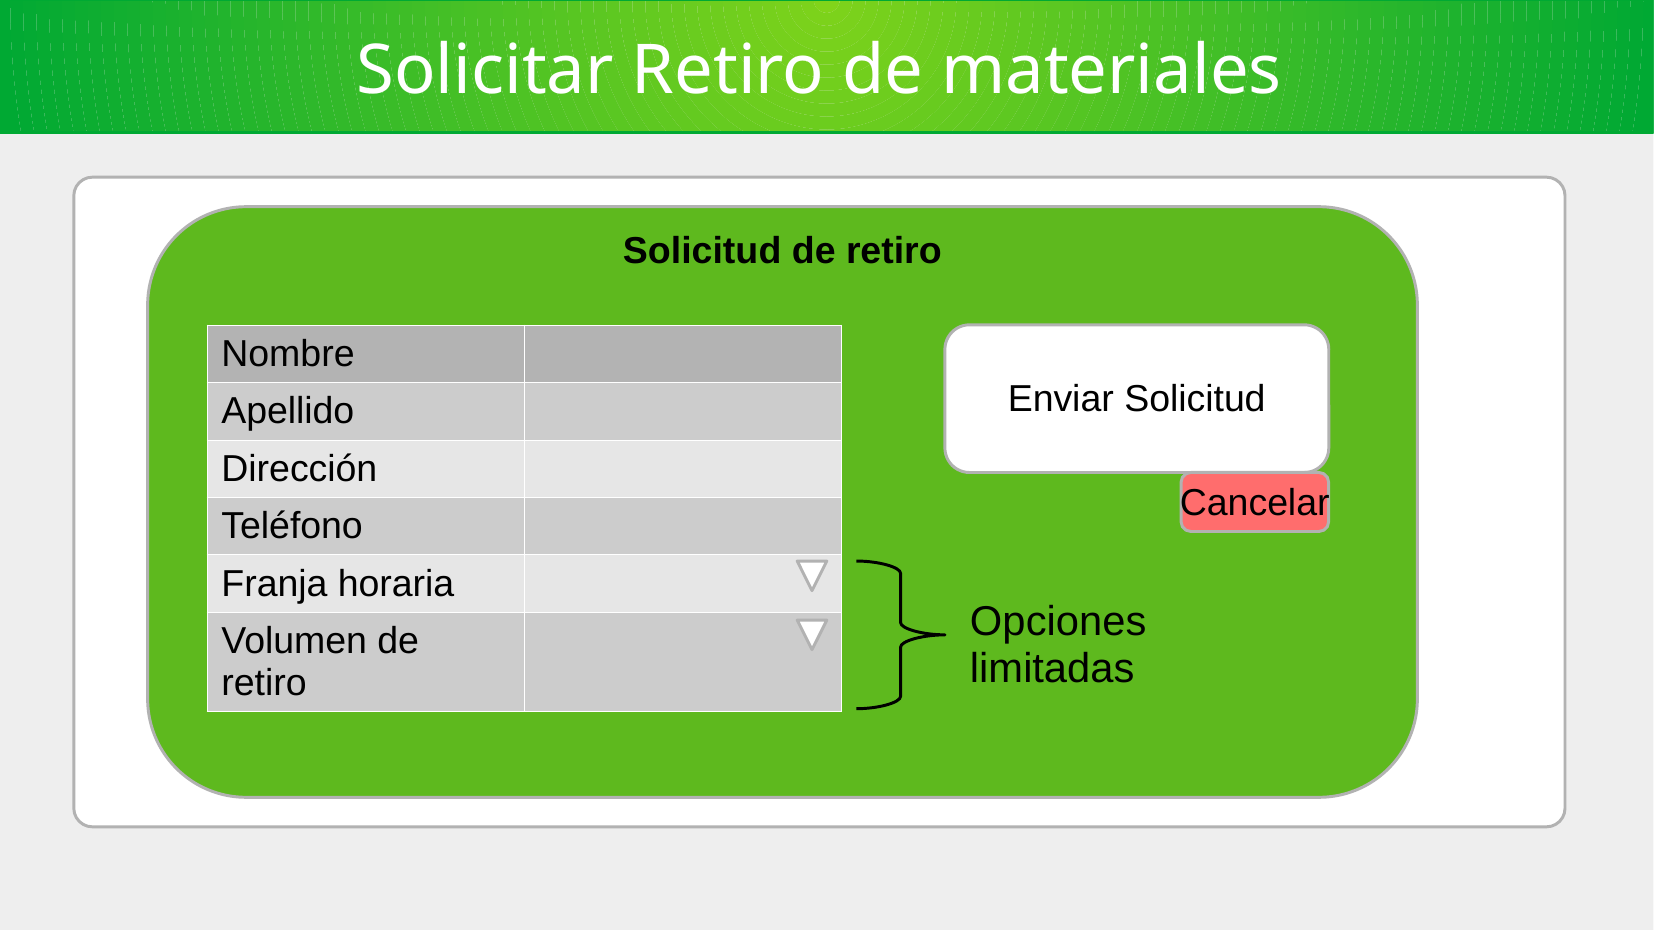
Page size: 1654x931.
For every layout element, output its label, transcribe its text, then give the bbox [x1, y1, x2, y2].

title Solicitar Retiro de materiales [73, 14, 1565, 119]
table_cell [525, 613, 841, 711]
table_cell Teléfono [208, 498, 524, 554]
table_header [525, 326, 841, 382]
text_box Cancelar [1181, 472, 1329, 532]
text_box Opciones limitadas [955, 590, 1241, 681]
table_cell [525, 555, 841, 612]
table_cell Franja horaria [208, 555, 524, 612]
text_box [797, 620, 827, 650]
table_cell Apellido [208, 383, 524, 440]
table_cell [525, 441, 841, 497]
table_cell Dirección [208, 441, 524, 497]
table_cell [525, 383, 841, 440]
table_cell Volumen de retiro [208, 613, 524, 711]
table_header Nombre [208, 326, 524, 382]
table_cell [525, 498, 841, 554]
text_box [797, 561, 827, 591]
text_box Solicitud de retiro [147, 206, 1418, 798]
text_box Enviar Solicitud [944, 324, 1329, 473]
